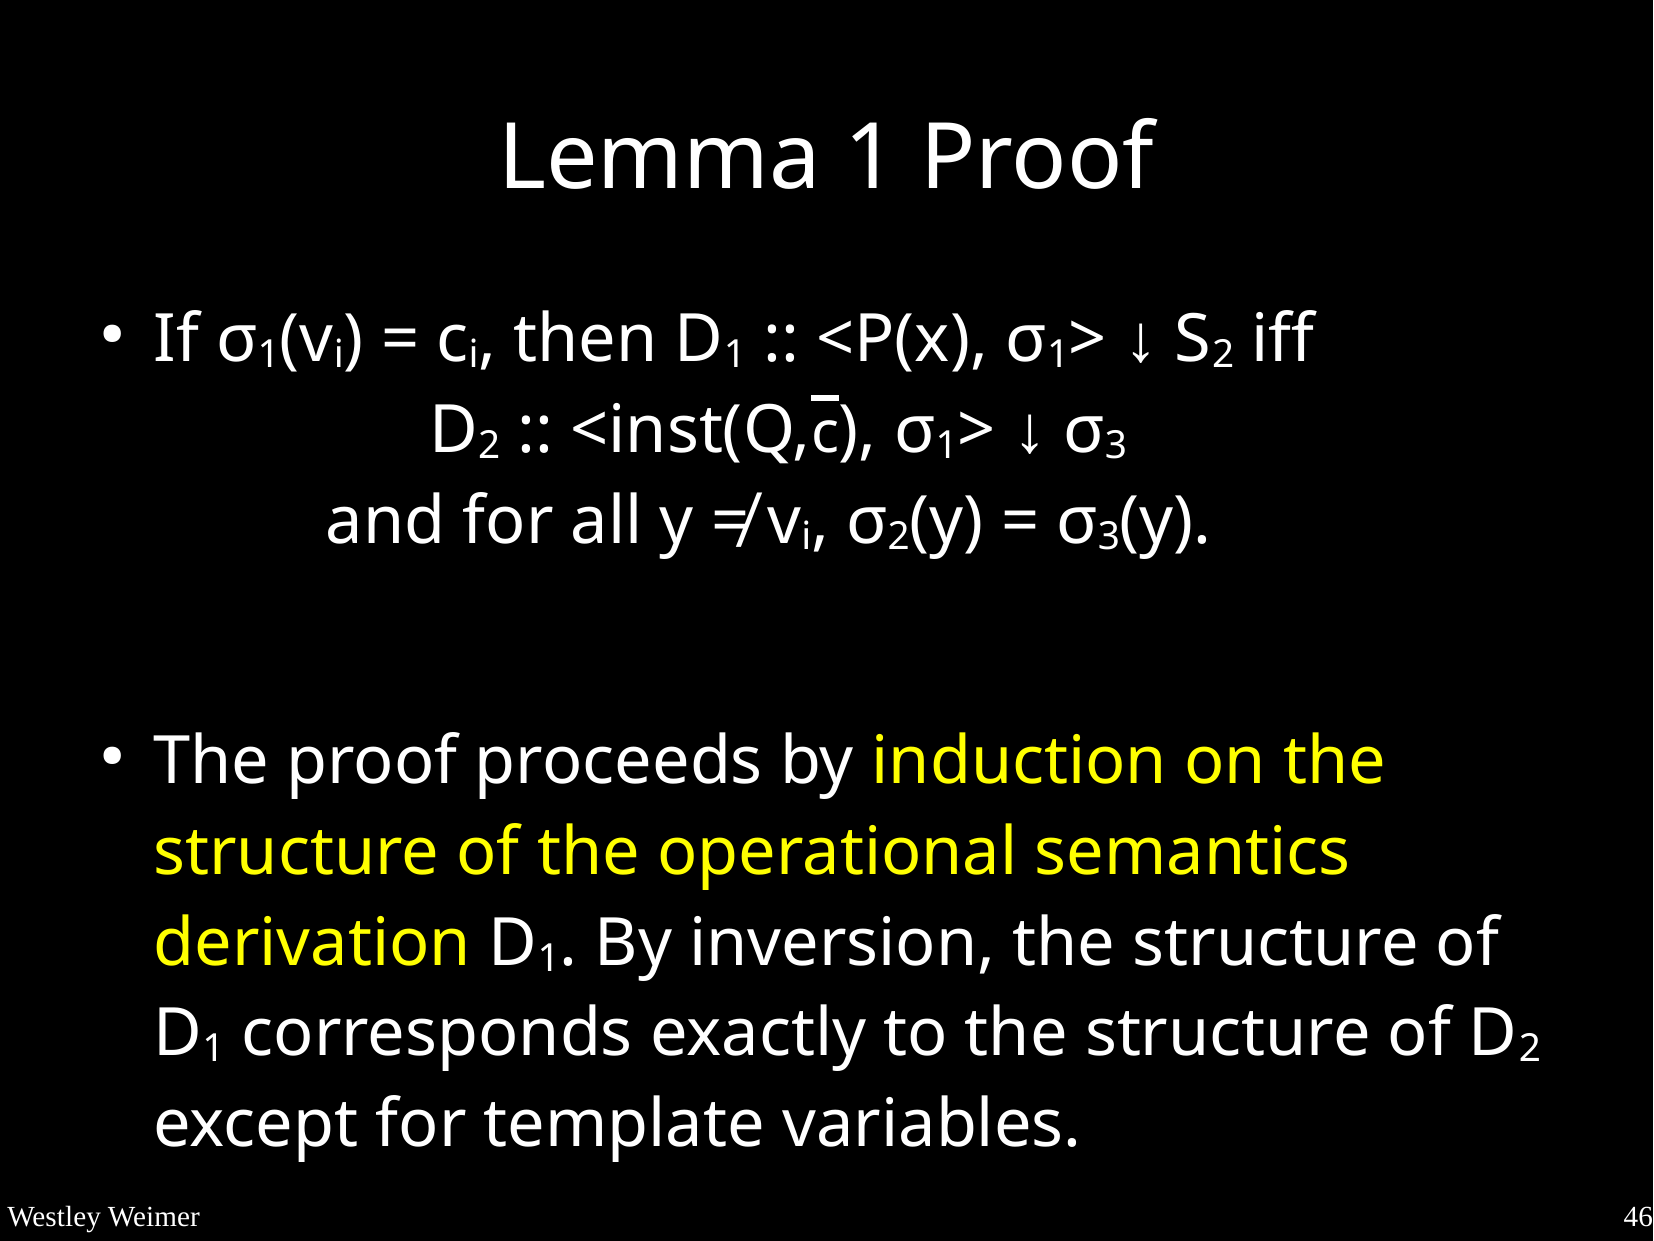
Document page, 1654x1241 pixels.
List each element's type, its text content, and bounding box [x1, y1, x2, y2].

list If σ1(vi) = ci, then D1 :: <P(x), σ1> ↓ S2 iff D2 :: <inst(Q,c), σ1> ↓ σ3 and for all y ≠ vi, σ2(y) = σ3(y). The proof proceeds by induction on the structure of the operational semantics derivation D1. By inversion, the structure of D1 corresponds exactly to the structure of D2 except for template variables. [82, 290, 1571, 1157]
title Lemma 1 Proof [82, 49, 1571, 257]
